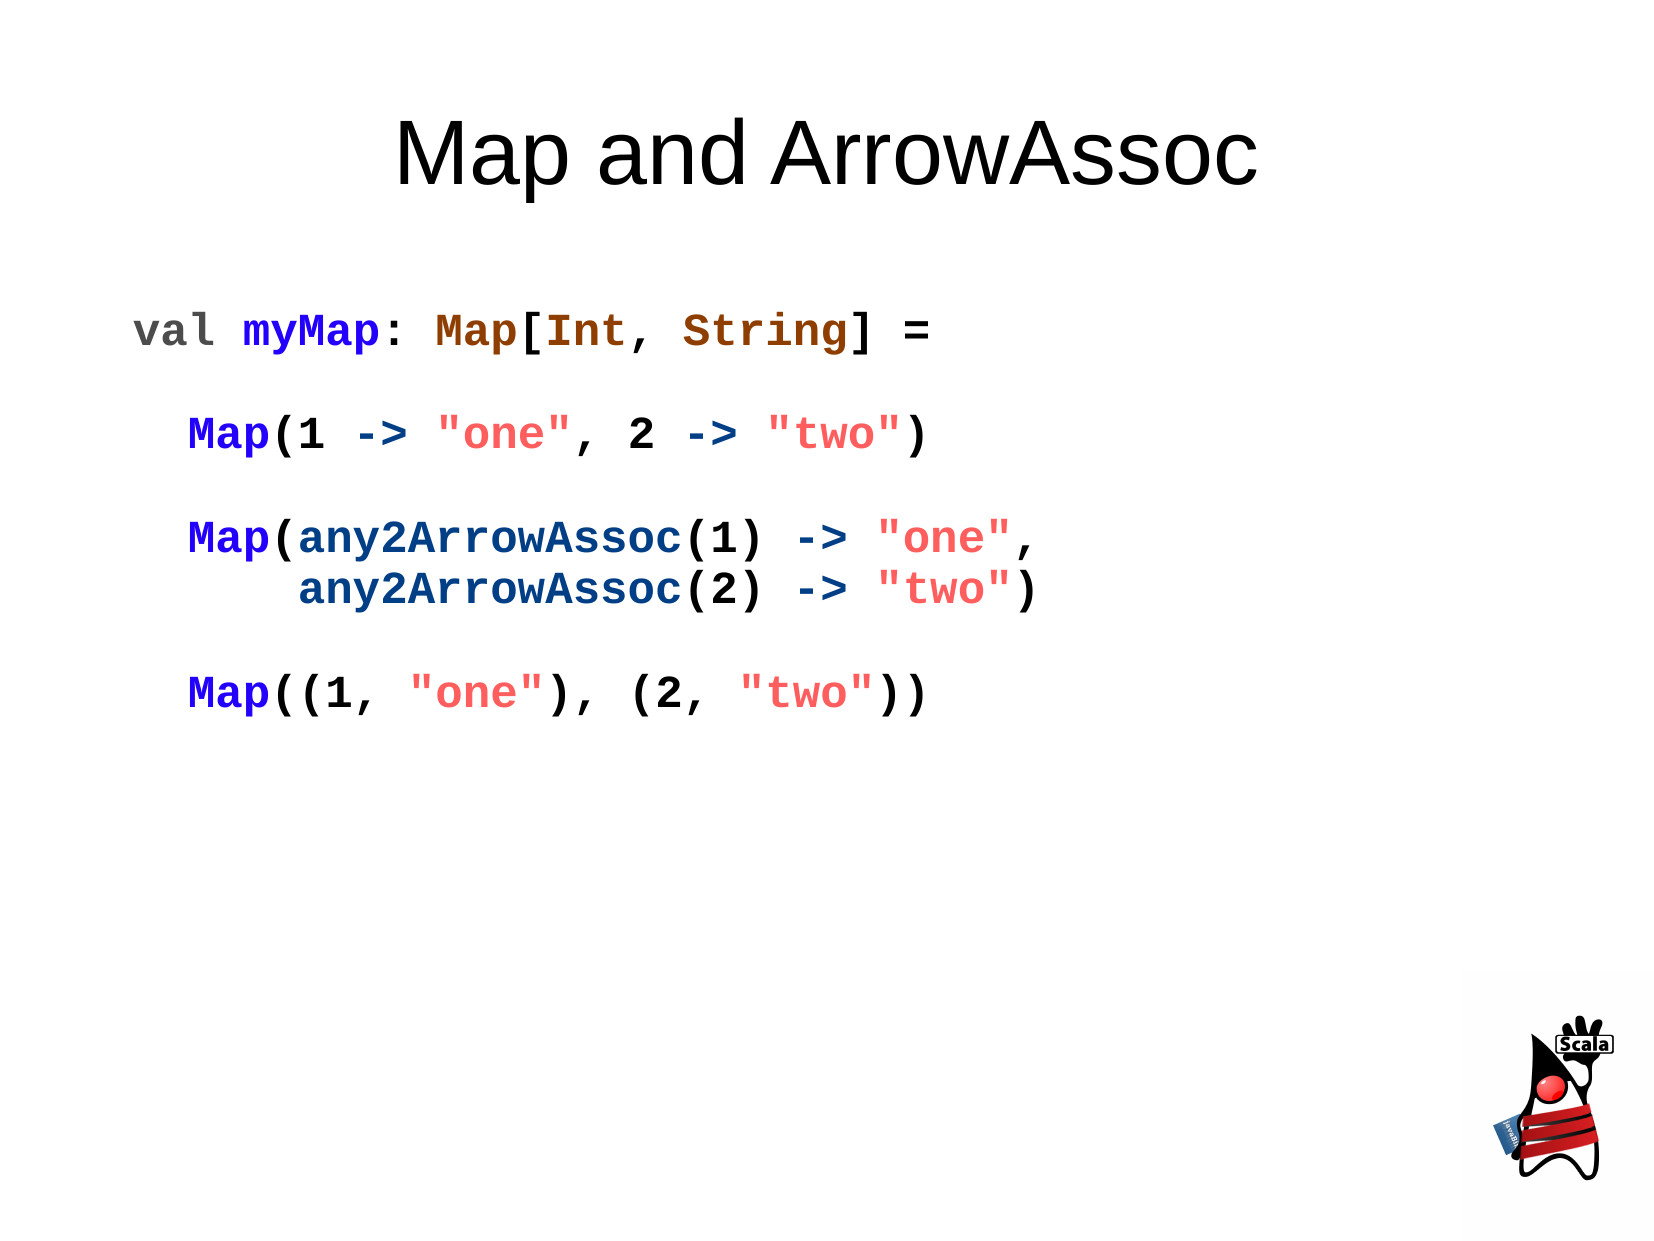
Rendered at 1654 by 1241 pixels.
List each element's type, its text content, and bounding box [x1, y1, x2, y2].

title Map and ArrowAssoc [82, 56, 1571, 250]
text_box val myMap: Map[Int, String] = Map(1 -> "one", 2 -> "two") Map(any2ArrowAssoc(1) -> "one", any2ArrowAssoc(2) -> "two") Map((1, "one"), (2, "two")) [118, 300, 1654, 732]
picture [1462, 969, 1654, 1241]
